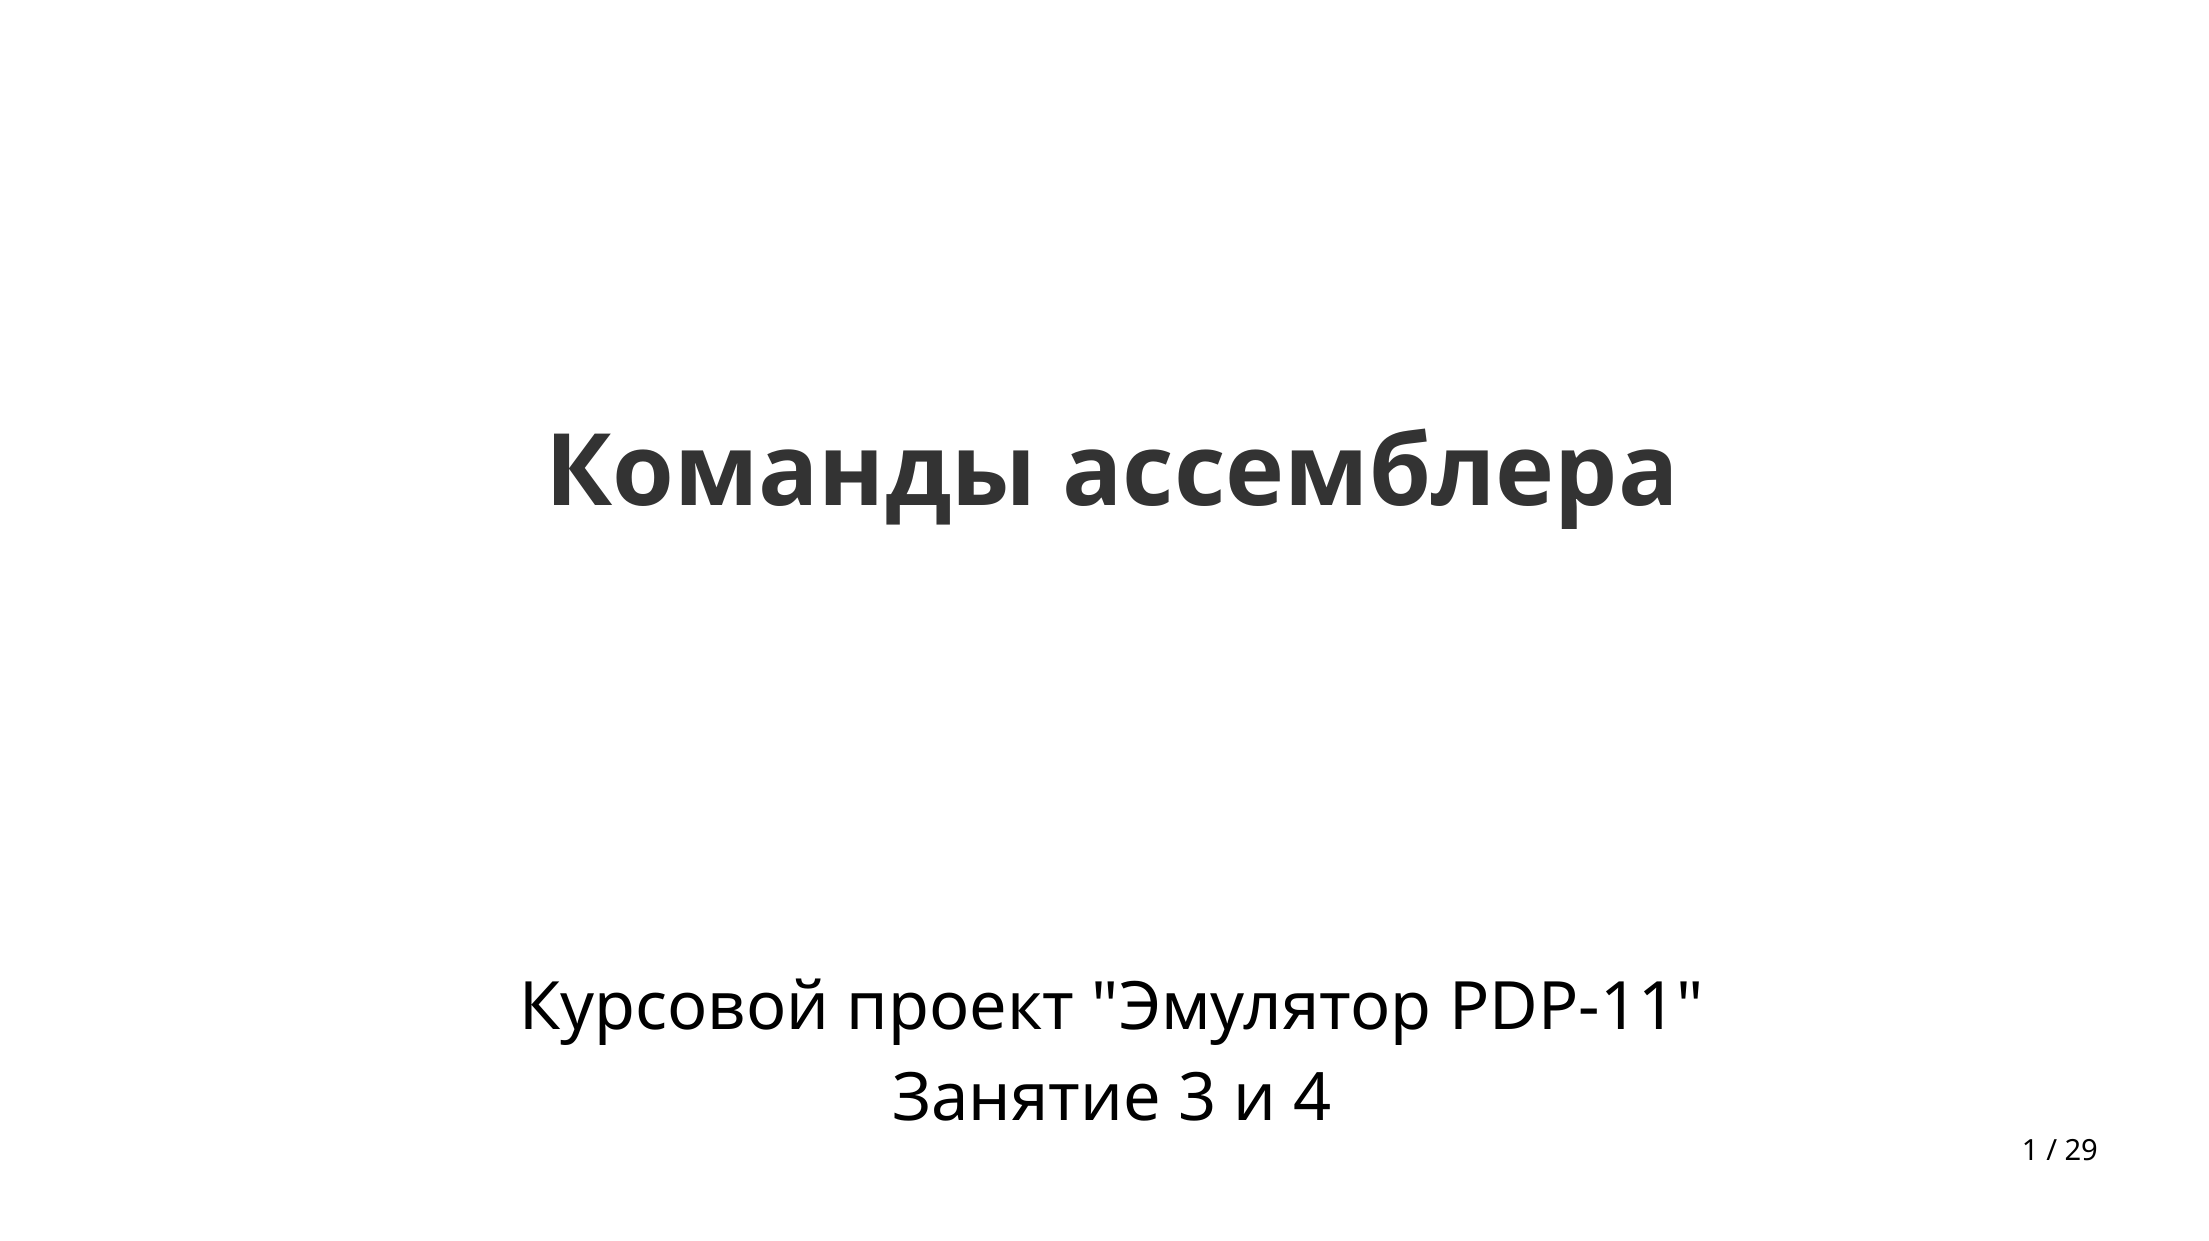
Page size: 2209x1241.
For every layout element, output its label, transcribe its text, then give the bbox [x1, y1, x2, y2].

title Команды ассемблера [173, 262, 2051, 671]
subtitle Курсовой проект "Эмулятор PDP-11" Занятие 3 и 4 [173, 958, 2051, 1140]
